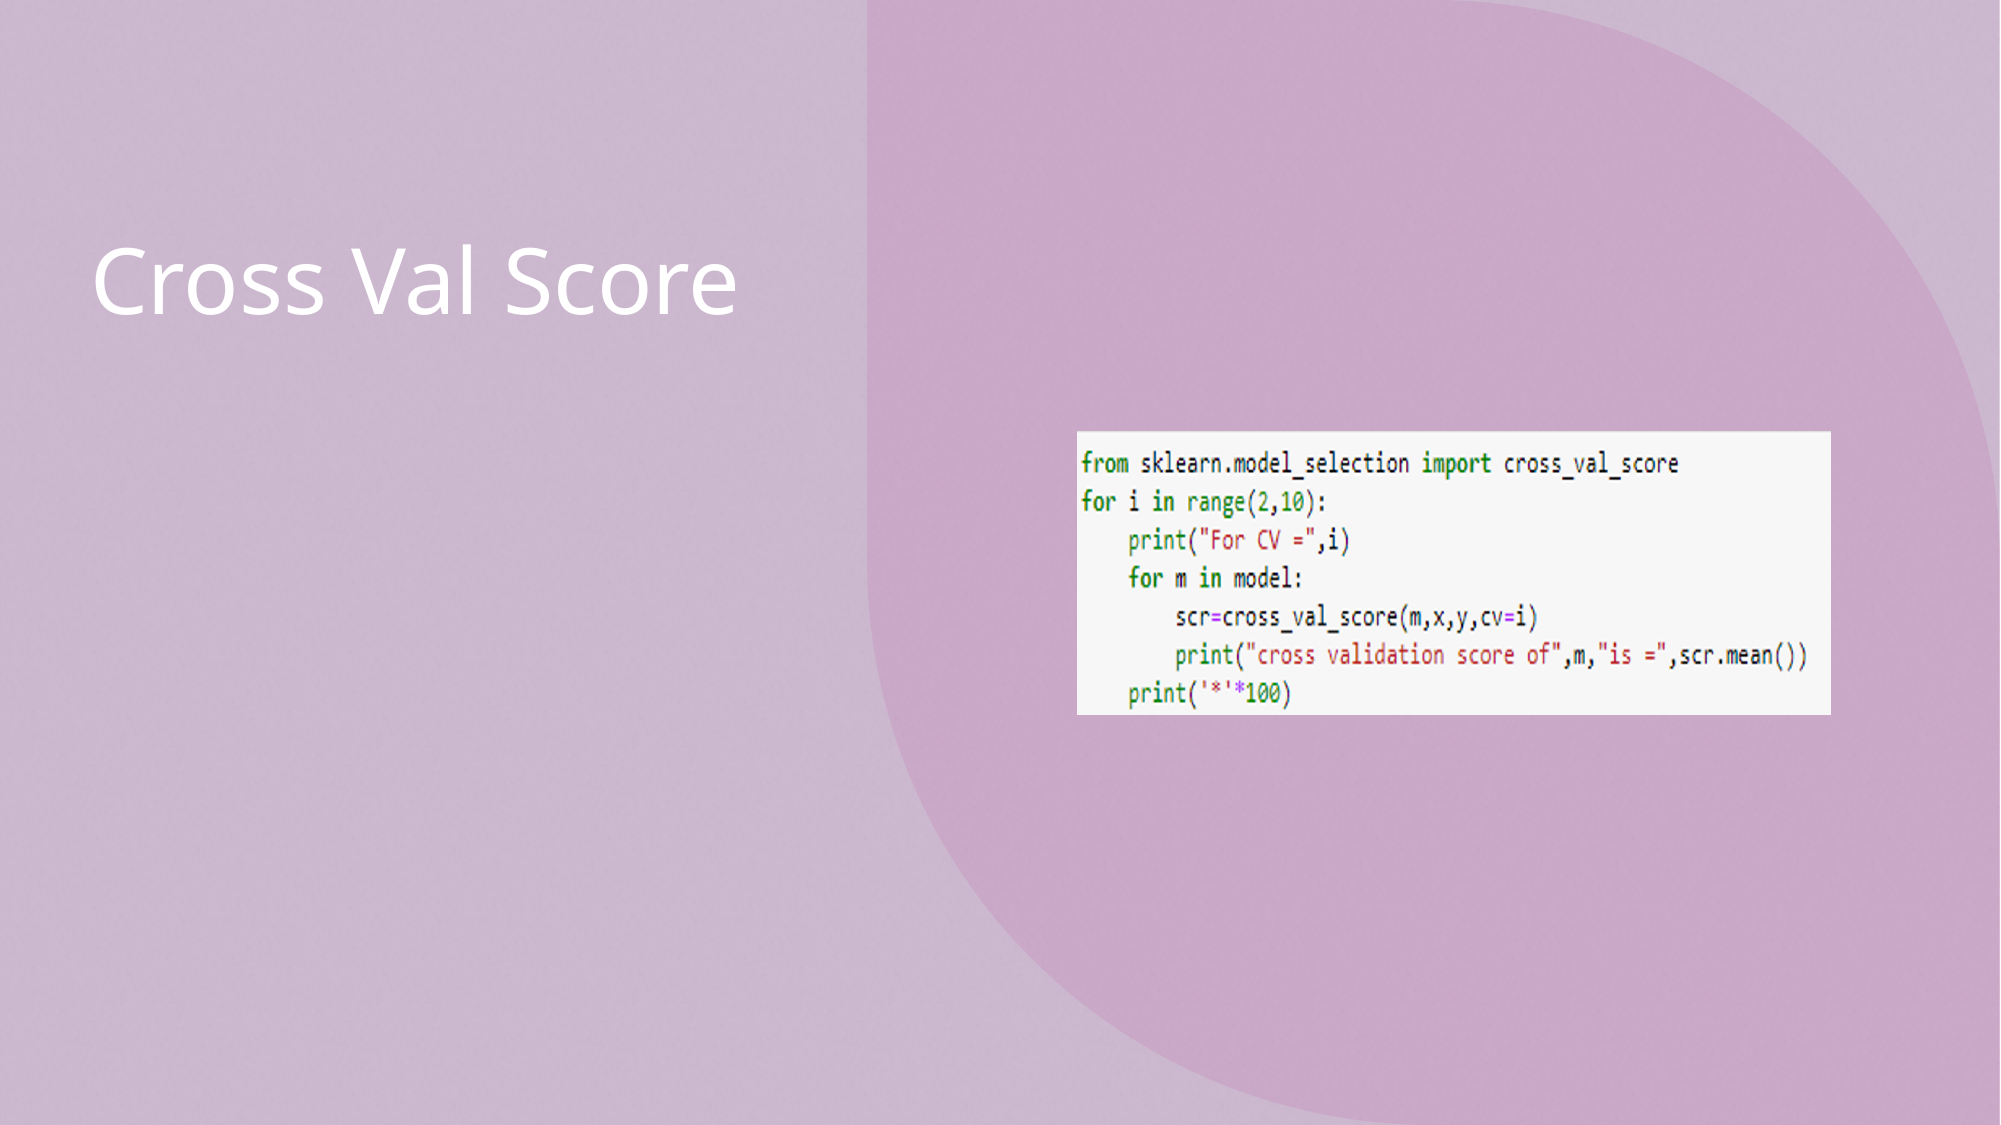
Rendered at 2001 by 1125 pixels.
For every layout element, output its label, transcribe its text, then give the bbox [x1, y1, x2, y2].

picture [1077, 431, 1831, 715]
title Cross Val Score [75, 124, 837, 342]
text_box [0, 0, 2000, 1125]
